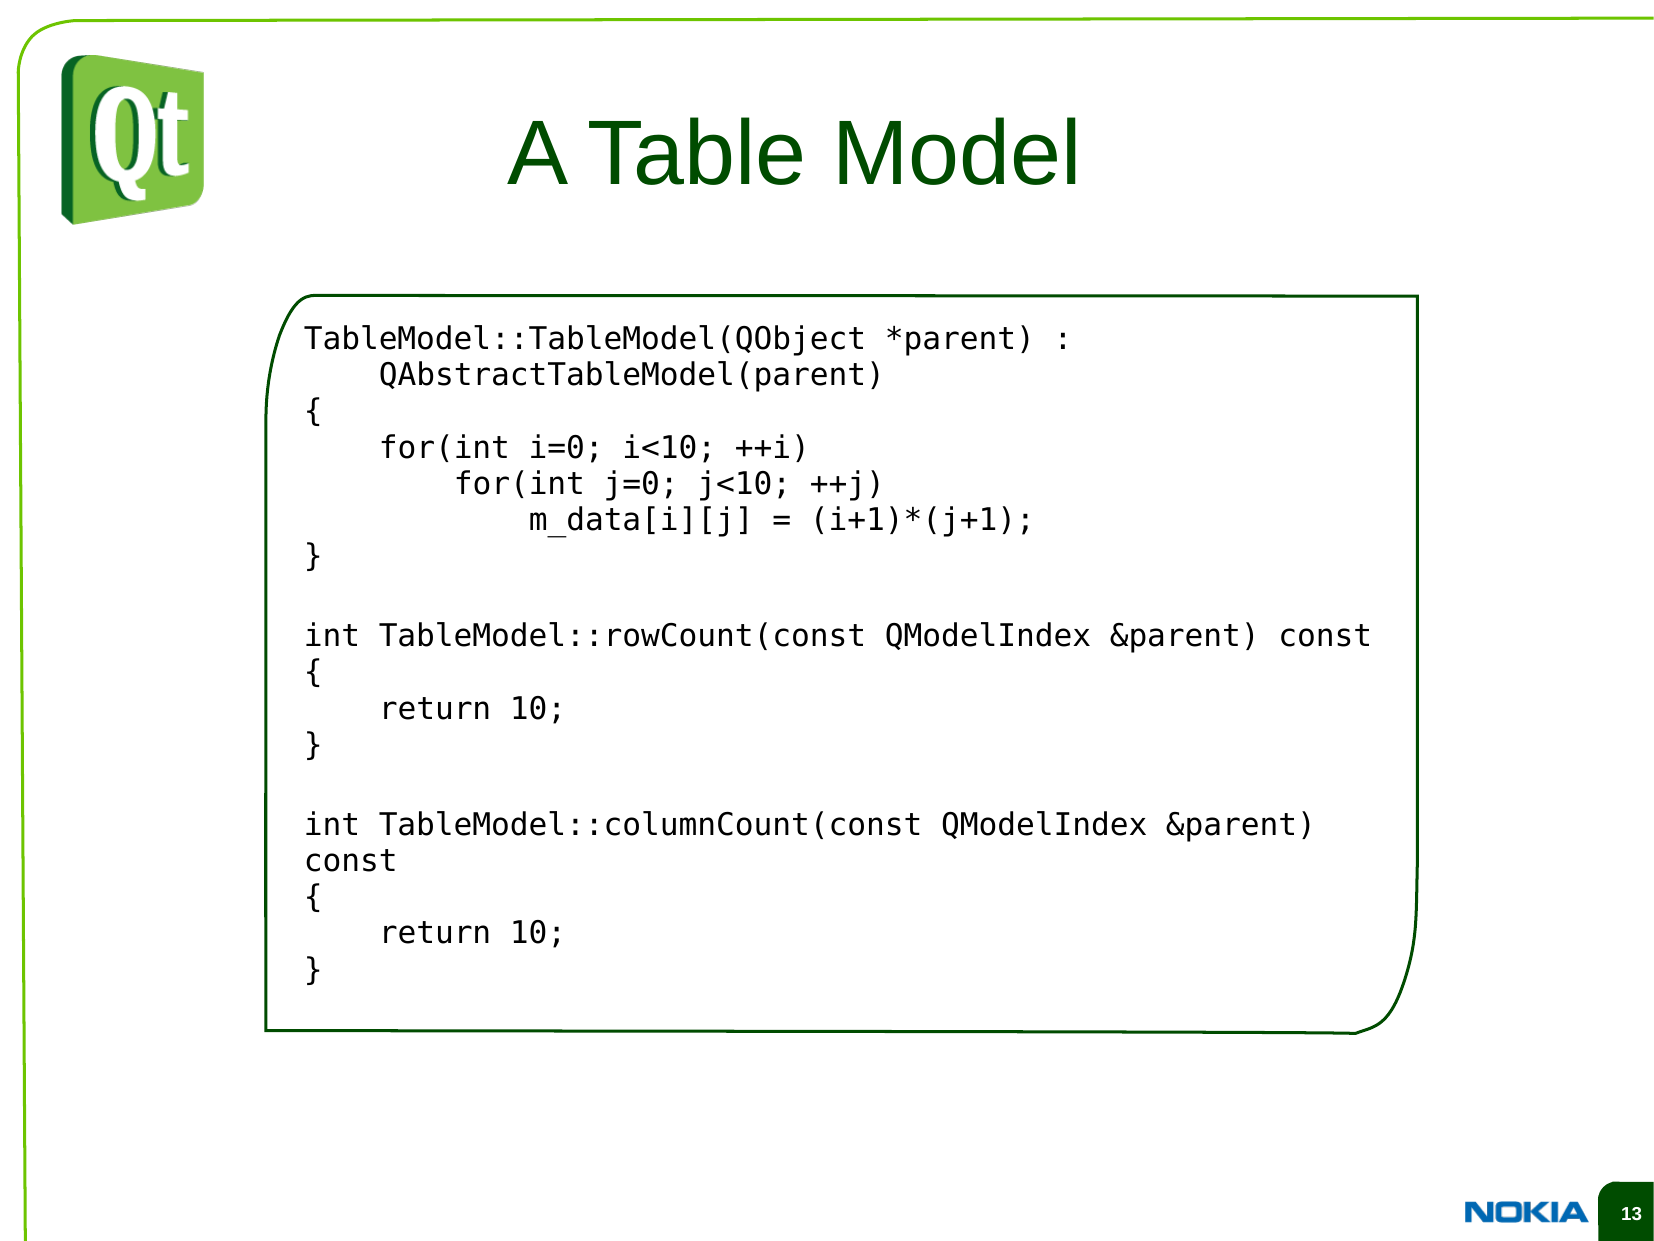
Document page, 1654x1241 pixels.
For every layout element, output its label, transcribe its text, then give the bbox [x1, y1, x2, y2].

picture [1465, 1201, 1589, 1223]
picture [61, 55, 204, 225]
text_box TableModel::TableModel(QObject *parent) : QAbstractTableModel(parent) { for(int i=0; i<10; ++i) for(int j=0; j<10; ++j) m_data[i][j] = (i+1)*(j+1); } int TableModel::rowCount(const QModelIndex &parent) const { return 10; } int TableModel::columnCount(const QModelIndex &parent) const { return 10; } [288, 312, 1390, 1031]
text_box TableModel::TableModel(QObject *parent) : QAbstractTableModel(parent) { for(int i=0; i<10; ++i) for(int j=0; j<10; ++j) m_data[i][j] = (i+1)*(j+1); } int TableModel::rowCount(const QModelIndex &parent) const { return 10; } int TableModel::columnCount(const QModelIndex &parent) const { return 10; } [288, 1017, 1390, 1043]
title A Table Model [257, 49, 1333, 257]
